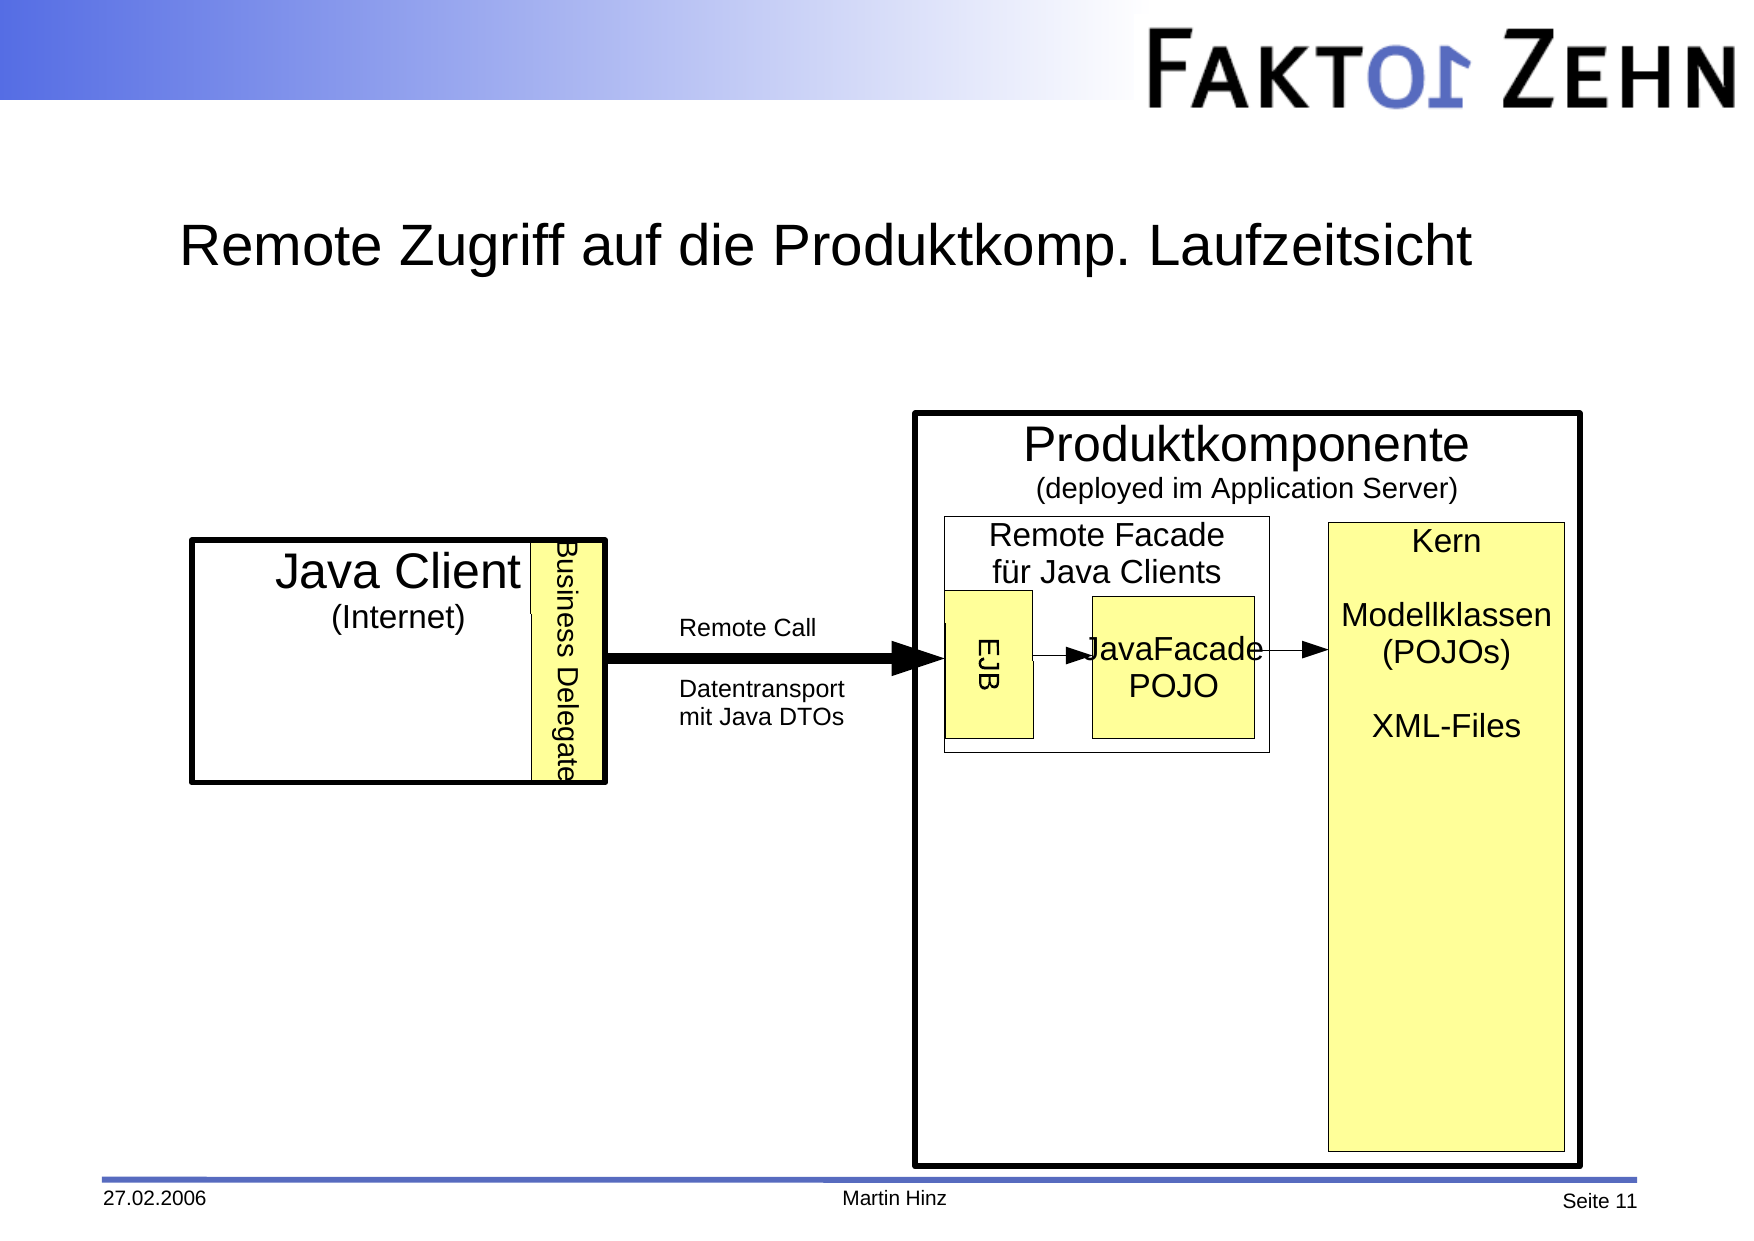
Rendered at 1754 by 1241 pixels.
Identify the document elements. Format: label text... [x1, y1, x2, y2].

text_box Kern Modellklassen (POJOs) XML-Files [1328, 522, 1565, 1152]
text_box Produktkomponente (deployed im Application Server) [915, 413, 1580, 1167]
text_box Remote Facade für Java Clients [944, 516, 1270, 655]
text_box Remote Call [679, 614, 835, 643]
text_box EJB [944, 590, 1034, 739]
title Remote Zugriff auf die Produktkomp. Laufzeitsicht [179, 142, 1576, 349]
text_box JavaFacade POJO [1092, 596, 1255, 739]
text_box Remote Facade für Java Clients [944, 651, 1270, 753]
text_box Java Client (Internet) [191, 540, 606, 783]
picture [1133, 14, 1749, 117]
text_box Datentransport mit Java DTOs [679, 675, 856, 733]
